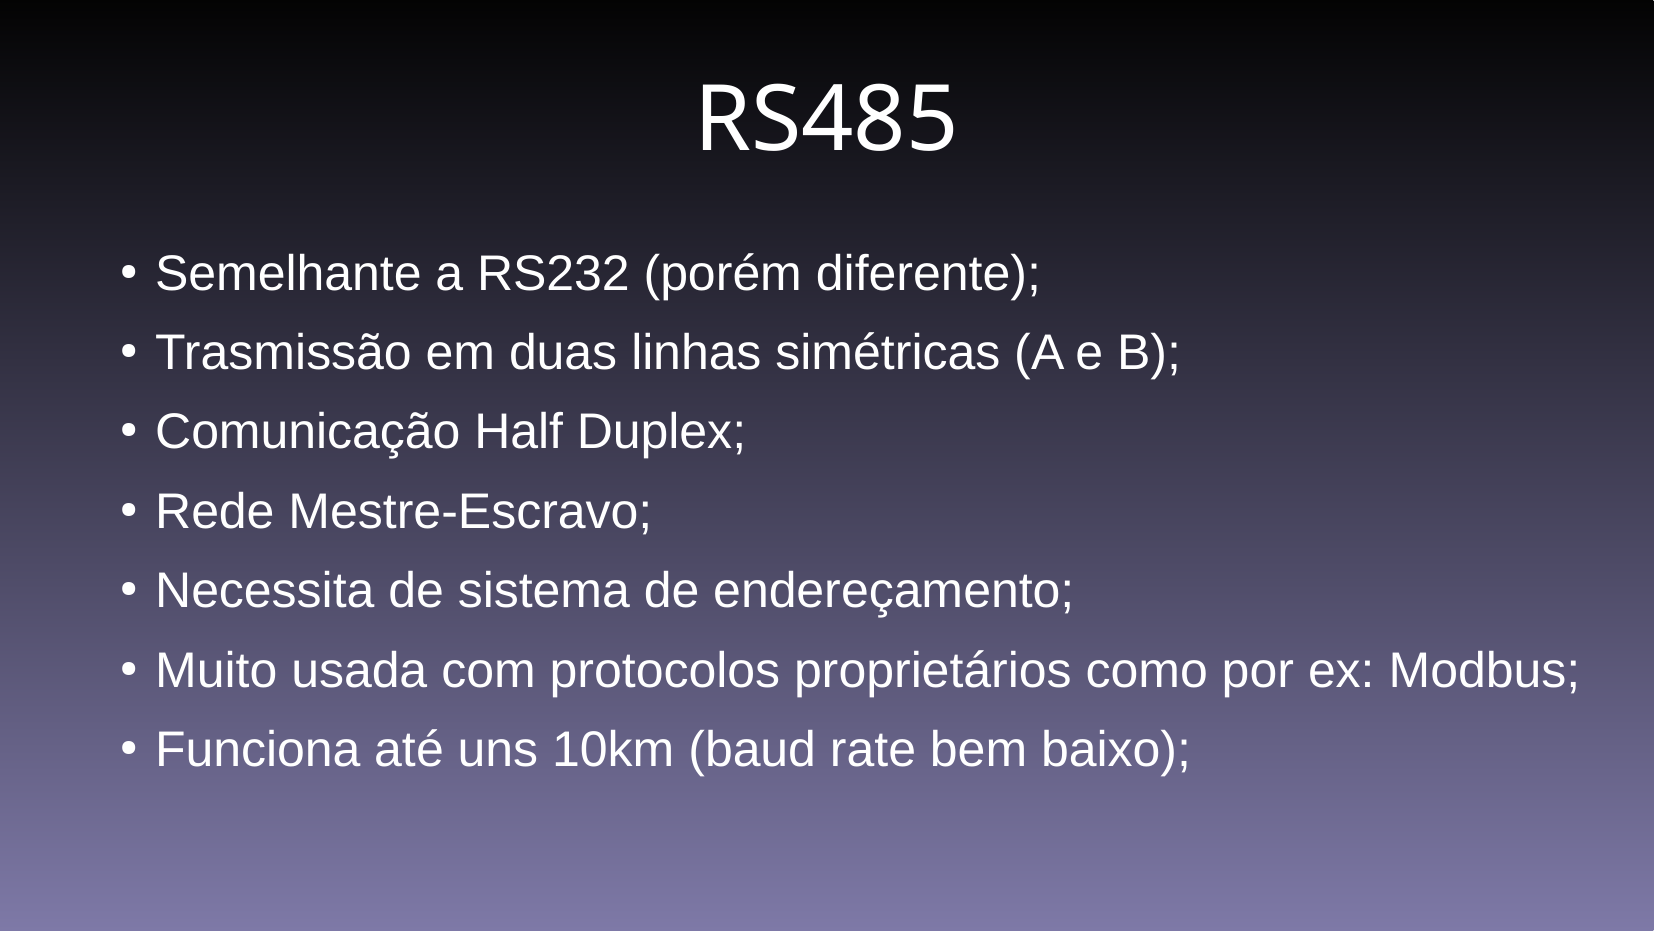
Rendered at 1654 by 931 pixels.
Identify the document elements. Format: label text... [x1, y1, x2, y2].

text_box Semelhante a RS232 (porém diferente); Trasmissão em duas linhas simétricas (A e B); Comunicação Half Duplex; Rede Mestre-Escravo; Necessita de sistema de endereçamento; Muito usada com protocolos proprietários como por ex: Modbus; Funciona até uns 10km (baud rate bem baixo); [105, 237, 1597, 864]
title RS485 [82, 37, 1571, 193]
